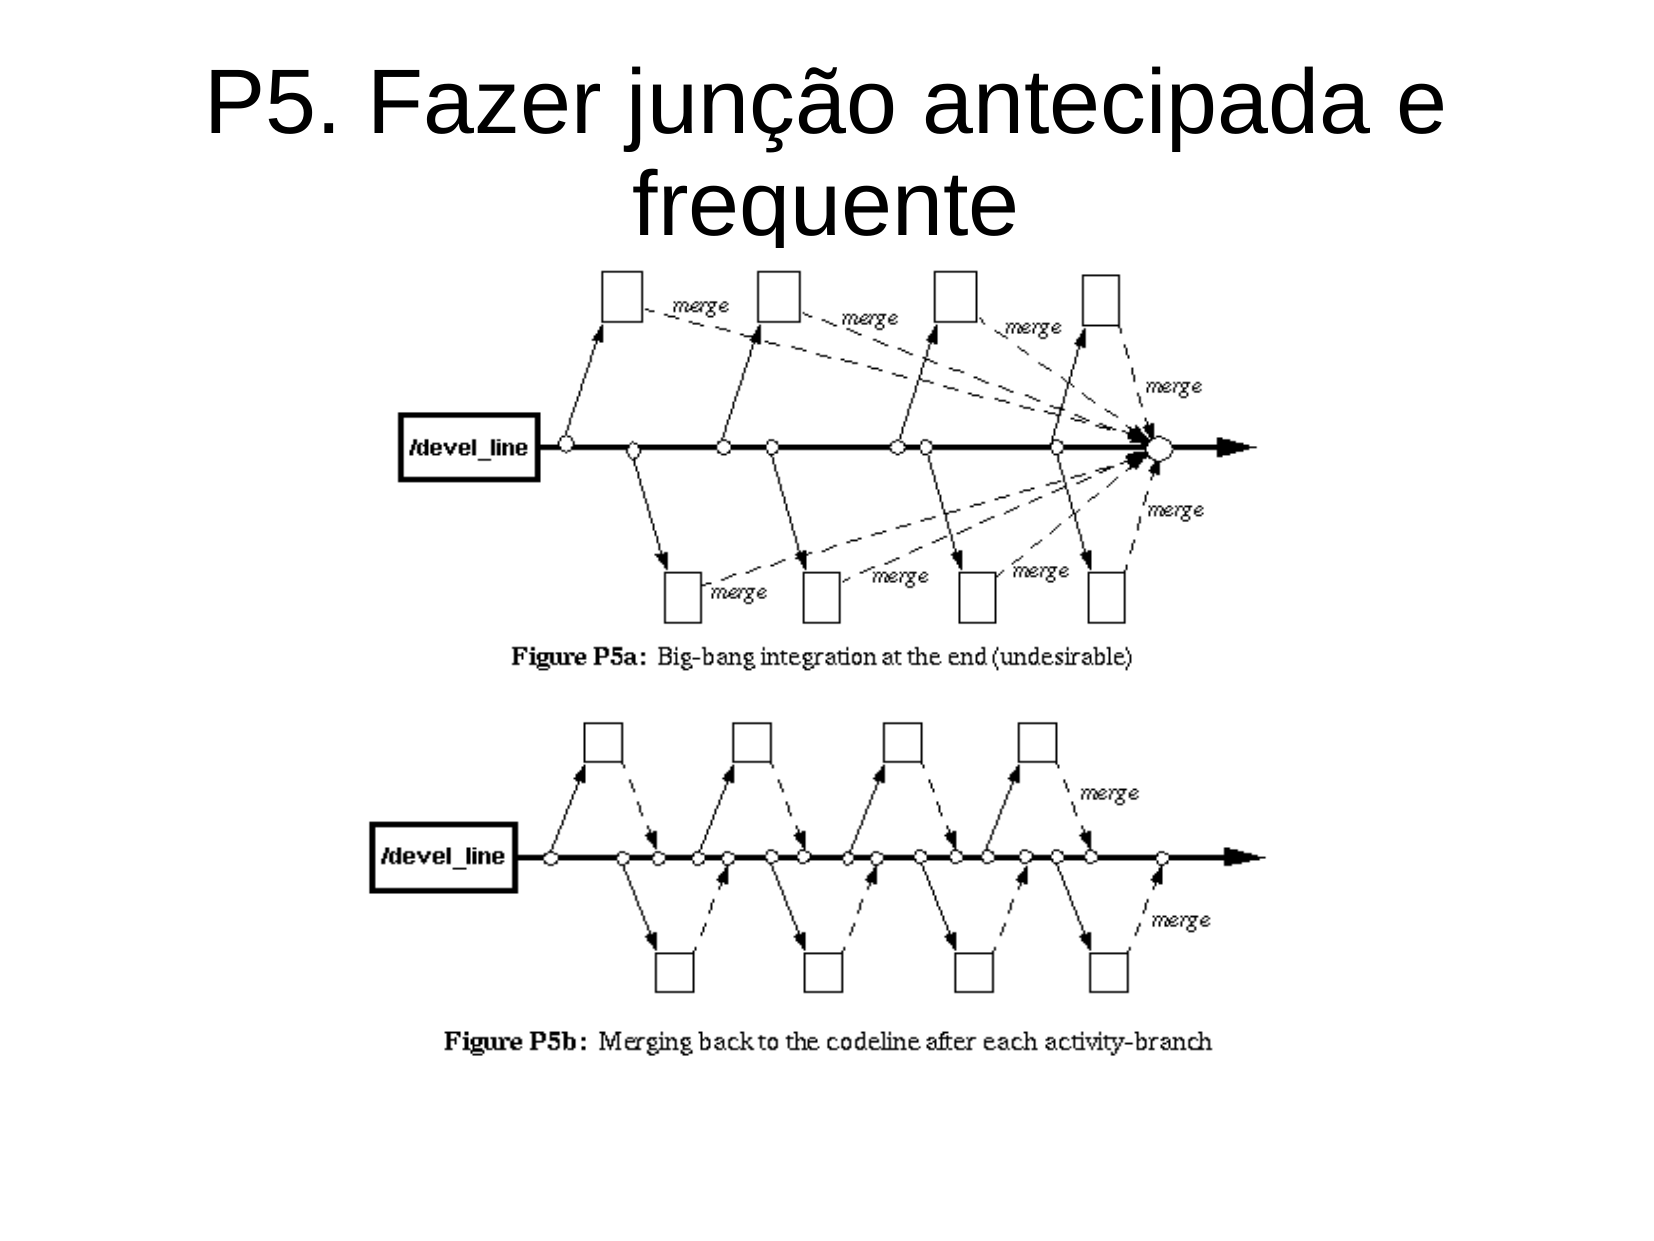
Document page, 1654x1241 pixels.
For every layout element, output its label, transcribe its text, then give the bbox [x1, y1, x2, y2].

picture [354, 708, 1280, 1067]
title P5. Fazer junção antecipada e frequente [82, 49, 1571, 257]
picture [370, 248, 1280, 686]
